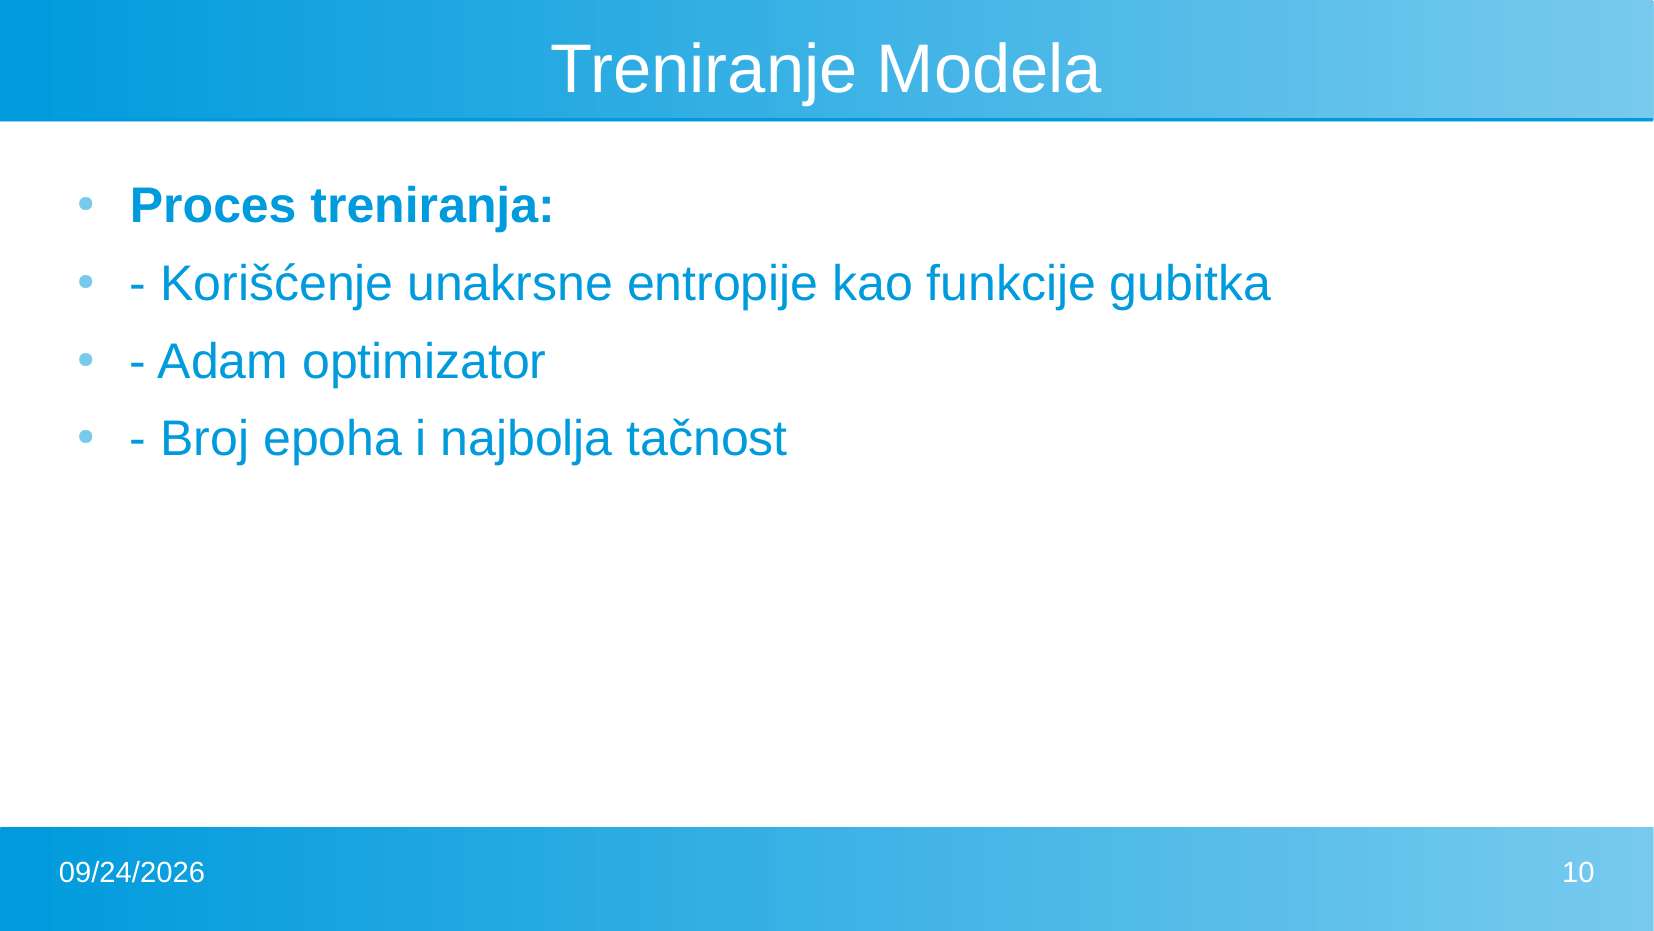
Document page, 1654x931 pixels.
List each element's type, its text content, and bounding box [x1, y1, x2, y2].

title Treniranje Modela [59, 29, 1595, 108]
list Proces treniranja: - Korišćenje unakrsne entropije kao funkcije gubitka - Adam optimizator - Broj epoha i najbolja tačnost [59, 177, 1595, 768]
